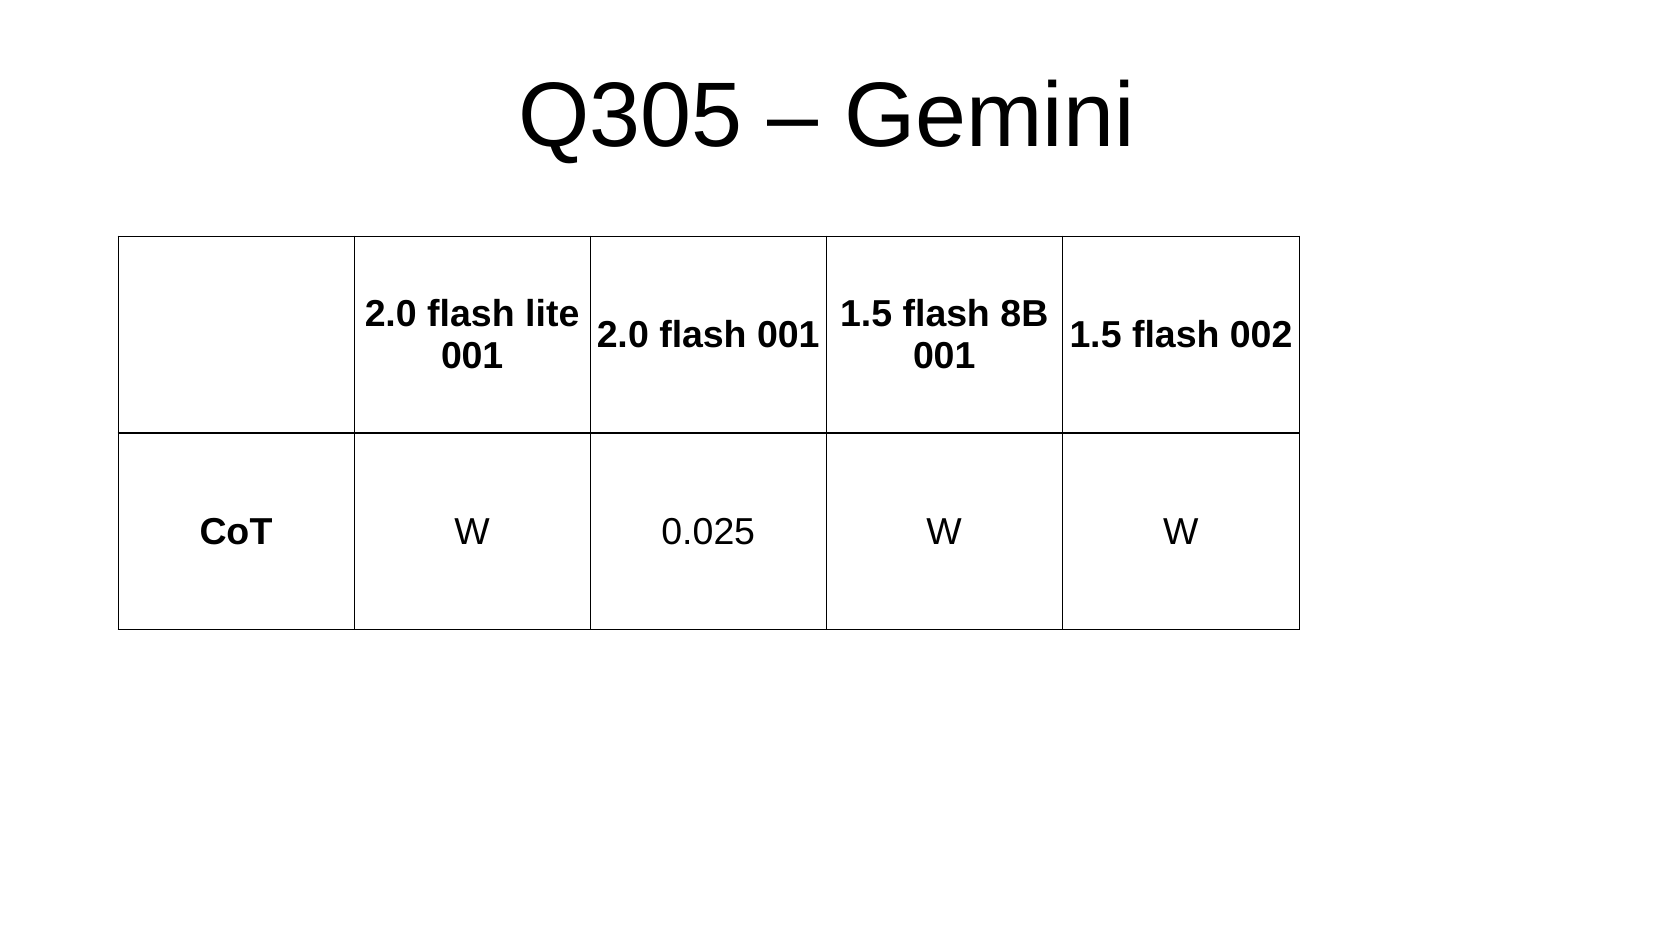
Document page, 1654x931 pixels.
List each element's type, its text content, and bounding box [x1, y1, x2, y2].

table_cell CoT [119, 434, 354, 629]
table_header 2.0 flash lite 001 [355, 237, 590, 432]
table_header 1.5 flash 002 [1063, 237, 1299, 432]
title Q305 – Gemini [82, 37, 1571, 193]
table_header 2.0 flash 001 [591, 237, 826, 432]
table_header [119, 237, 354, 432]
table_header 1.5 flash 8B 001 [827, 237, 1062, 432]
table_cell W [355, 434, 590, 629]
table_cell 0.025 [591, 434, 826, 629]
table_cell W [827, 434, 1062, 629]
table_cell W [1063, 434, 1299, 629]
